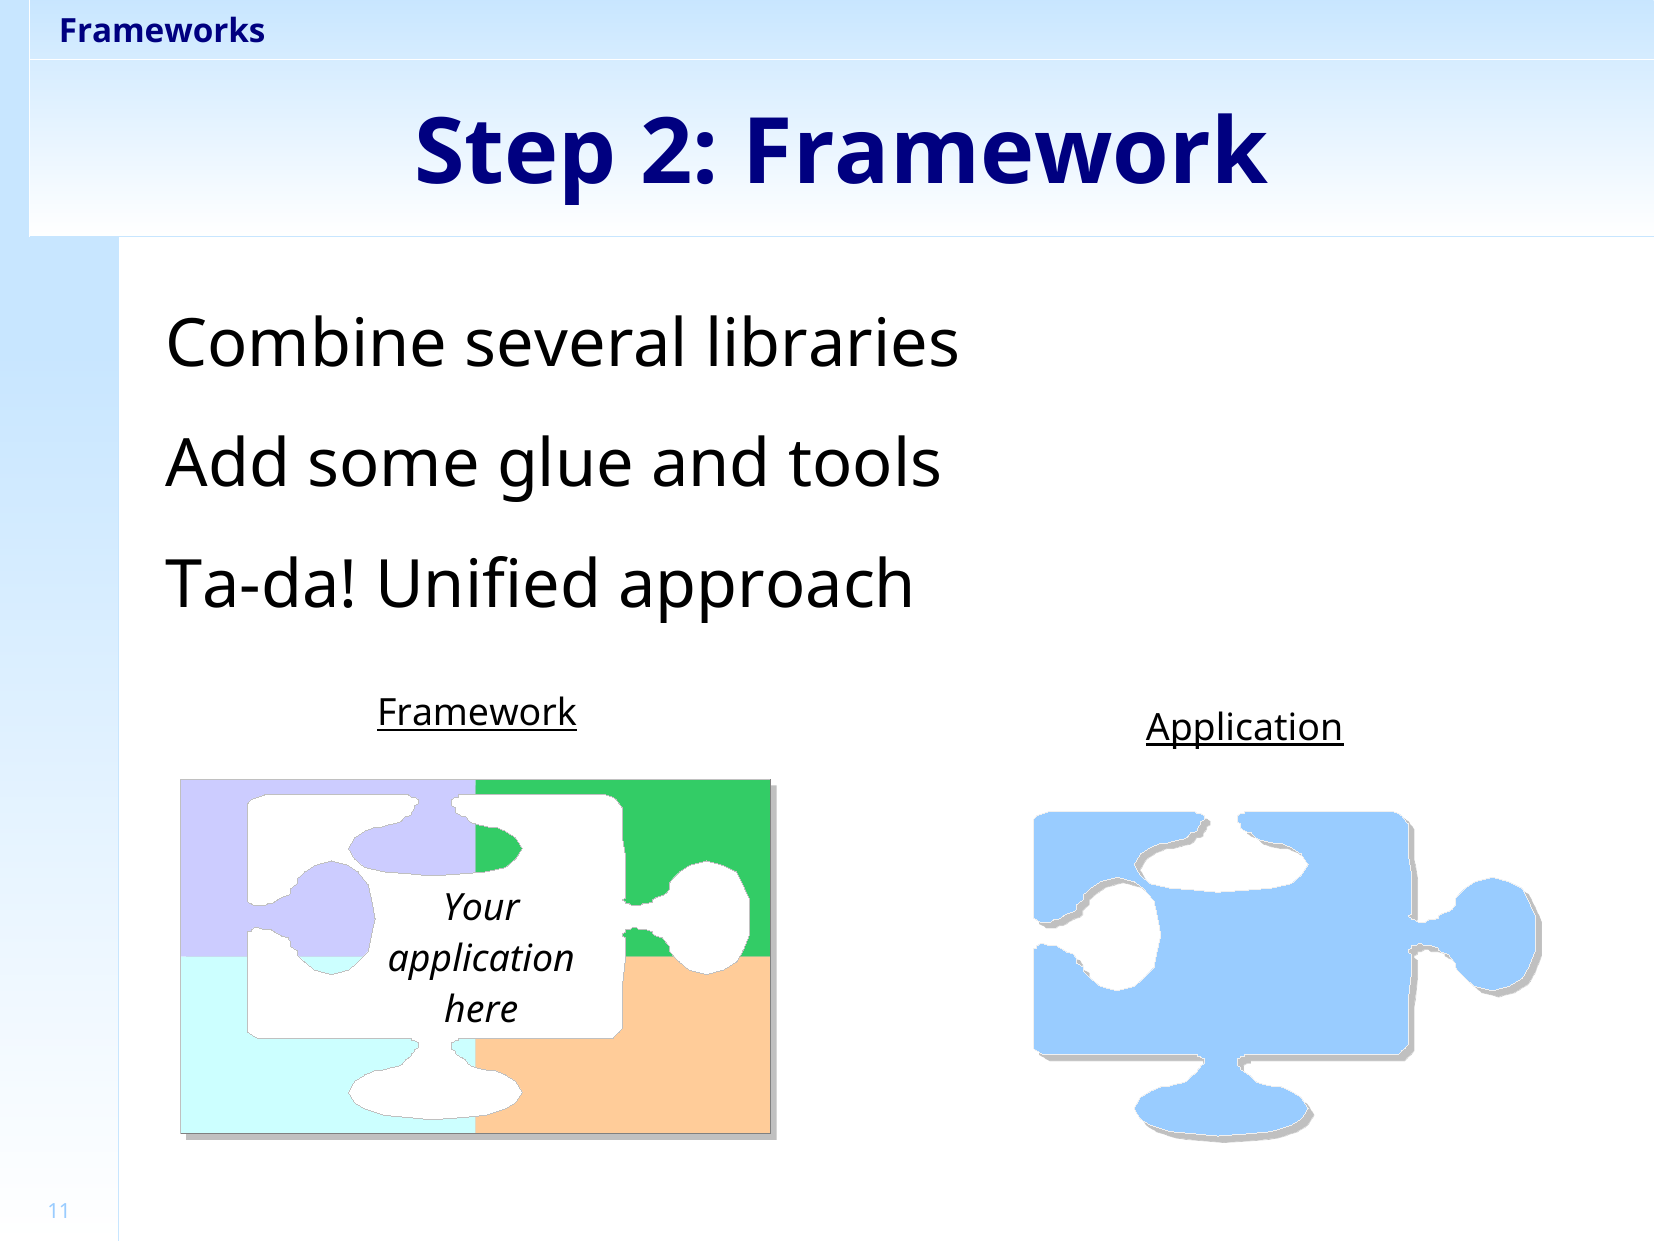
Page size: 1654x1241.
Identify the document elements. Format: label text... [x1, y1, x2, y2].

title Frameworks [59, 0, 355, 60]
text_box Framework [181, 666, 773, 756]
text_box Application [1038, 696, 1452, 756]
text_box [186, 785, 777, 1140]
text_box [181, 780, 770, 1133]
list Combine several libraries Add some glue and tools Ta-da! Unified approach [147, 295, 1625, 621]
text_box [1033, 811, 1536, 1137]
title Step 2: Framework [29, 59, 1654, 237]
text_box Your application here [304, 838, 659, 1075]
